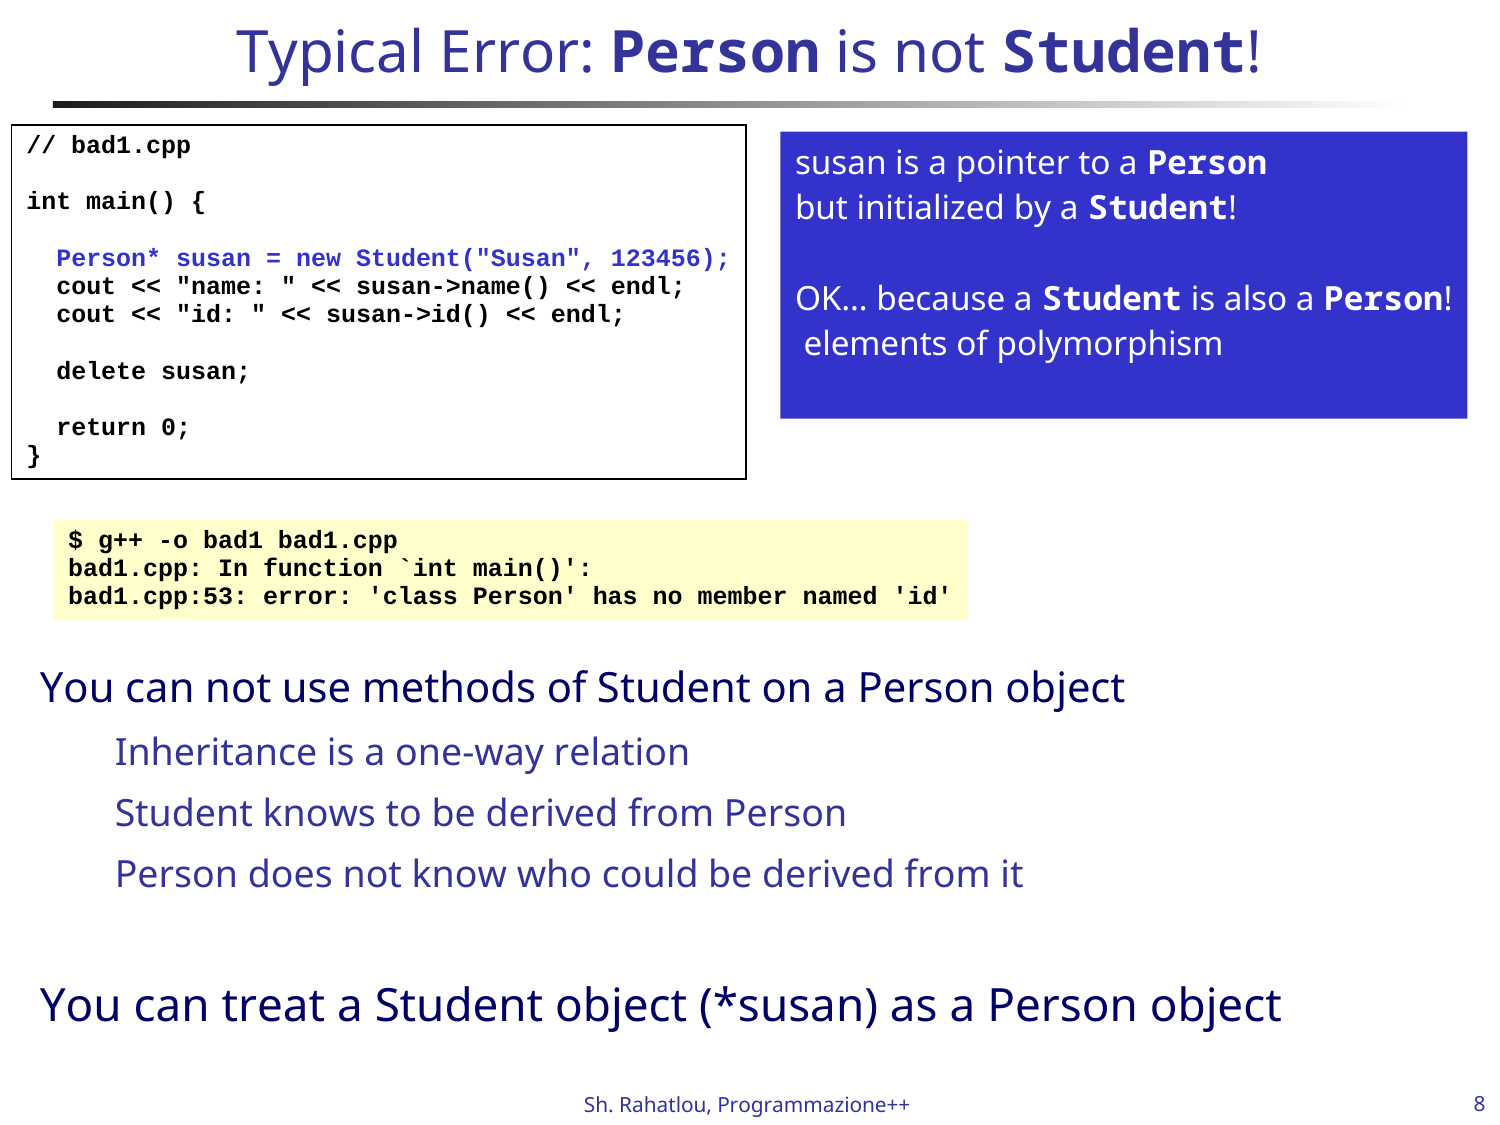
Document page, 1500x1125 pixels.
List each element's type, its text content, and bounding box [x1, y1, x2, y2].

title Typical Error: Person is not Student! [86, 2, 1412, 103]
text_box $ g++ -o bad1 bad1.cpp bad1.cpp: In function `int main()': bad1.cpp:53: error: 'class Person' has no member named 'id' [53, 519, 969, 621]
text_box susan is a pointer to a Person but initialized by a Student! OK… because a Student is also a Person! elements of polymorphism [780, 131, 1468, 419]
text_box // bad1.cpp int main() { Person* susan = new Student("Susan", 123456); cout << "name: " << susan->name() << endl; cout << "id: " << susan->id() << endl; delete susan; return 0; } [11, 124, 747, 480]
list You can not use methods of Student on a Person object Inheritance is a one-way relation Student knows to be derived from Person Person does not know who could be derived from it You can treat a Student object (*susan) as a Person object [24, 650, 1469, 1088]
